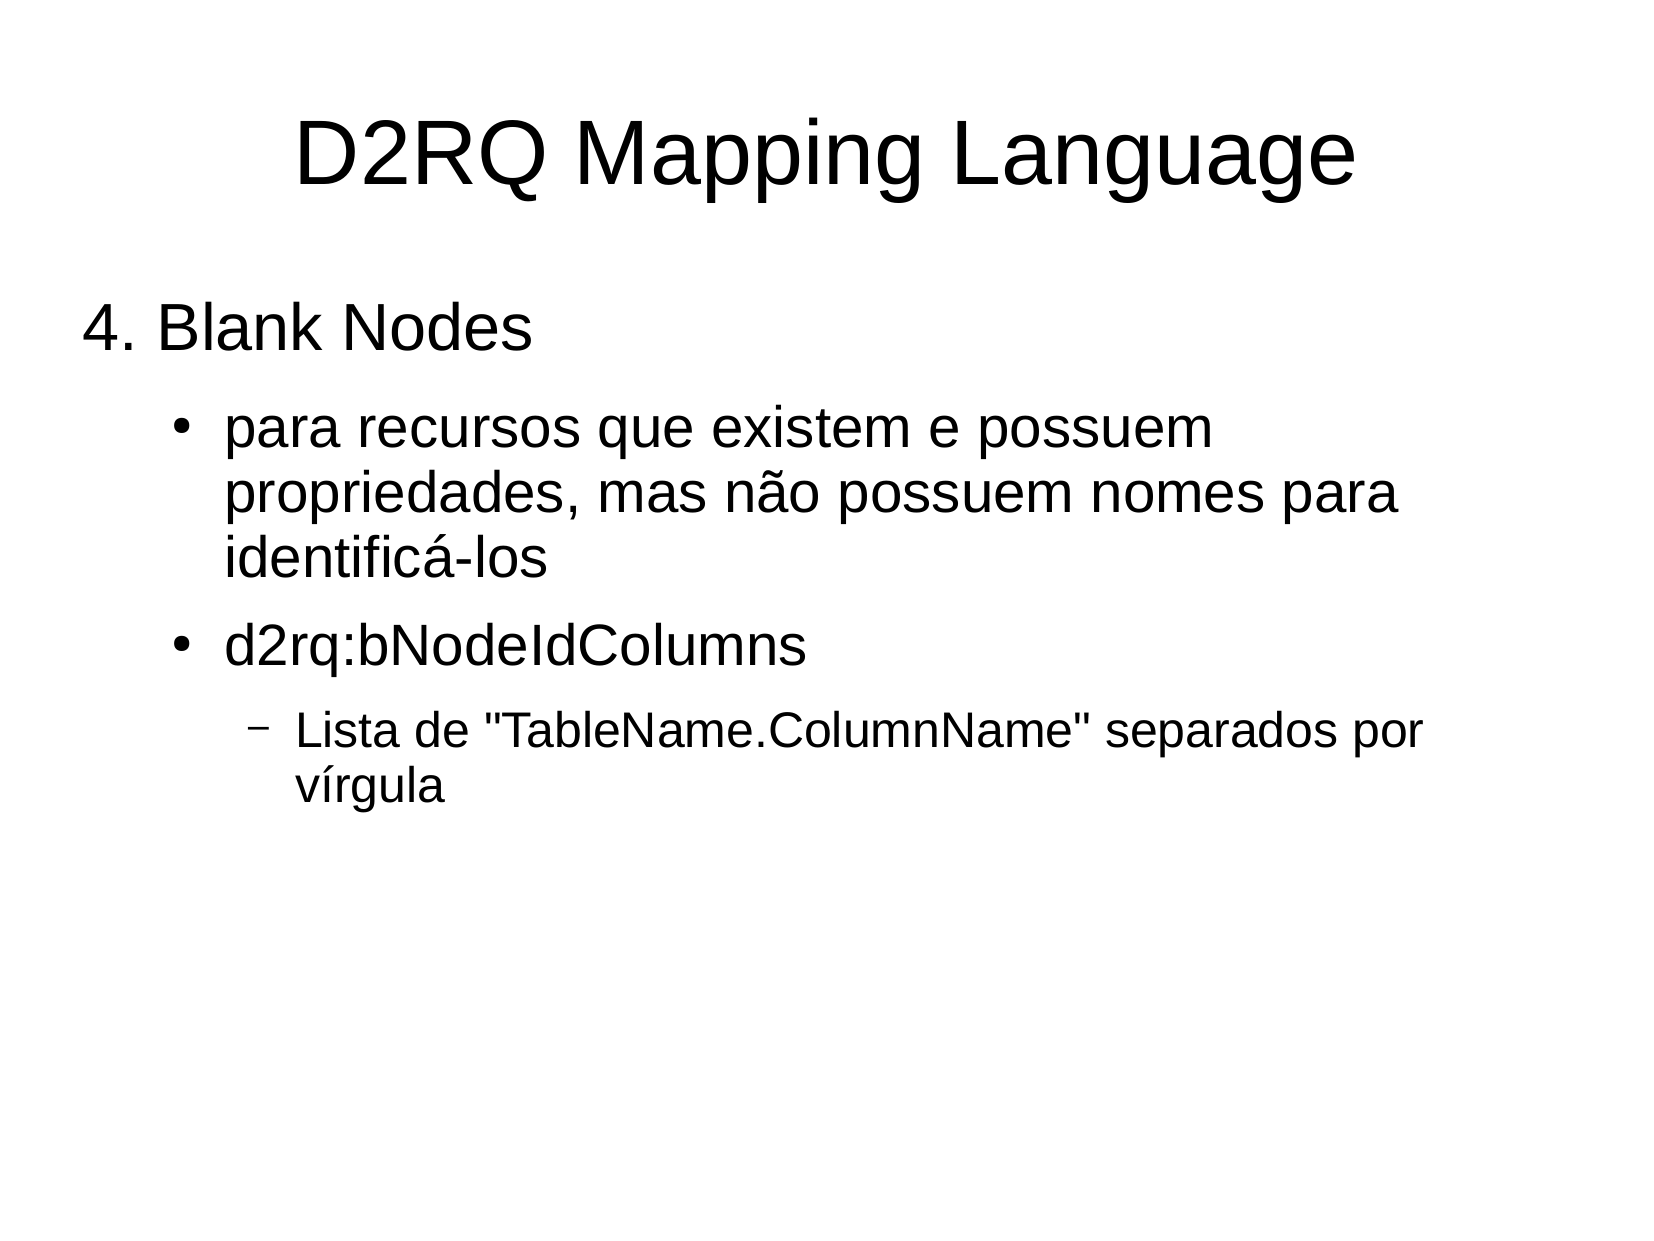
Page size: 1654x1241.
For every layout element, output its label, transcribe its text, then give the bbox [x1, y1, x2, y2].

list 4. Blank Nodes para recursos que existem e possuem propriedades, mas não possuem nomes para identificá-los d2rq:bNodeIdColumns Lista de "TableName.ColumnName" separados por vírgula [82, 290, 1571, 1094]
title D2RQ Mapping Language [82, 56, 1571, 250]
